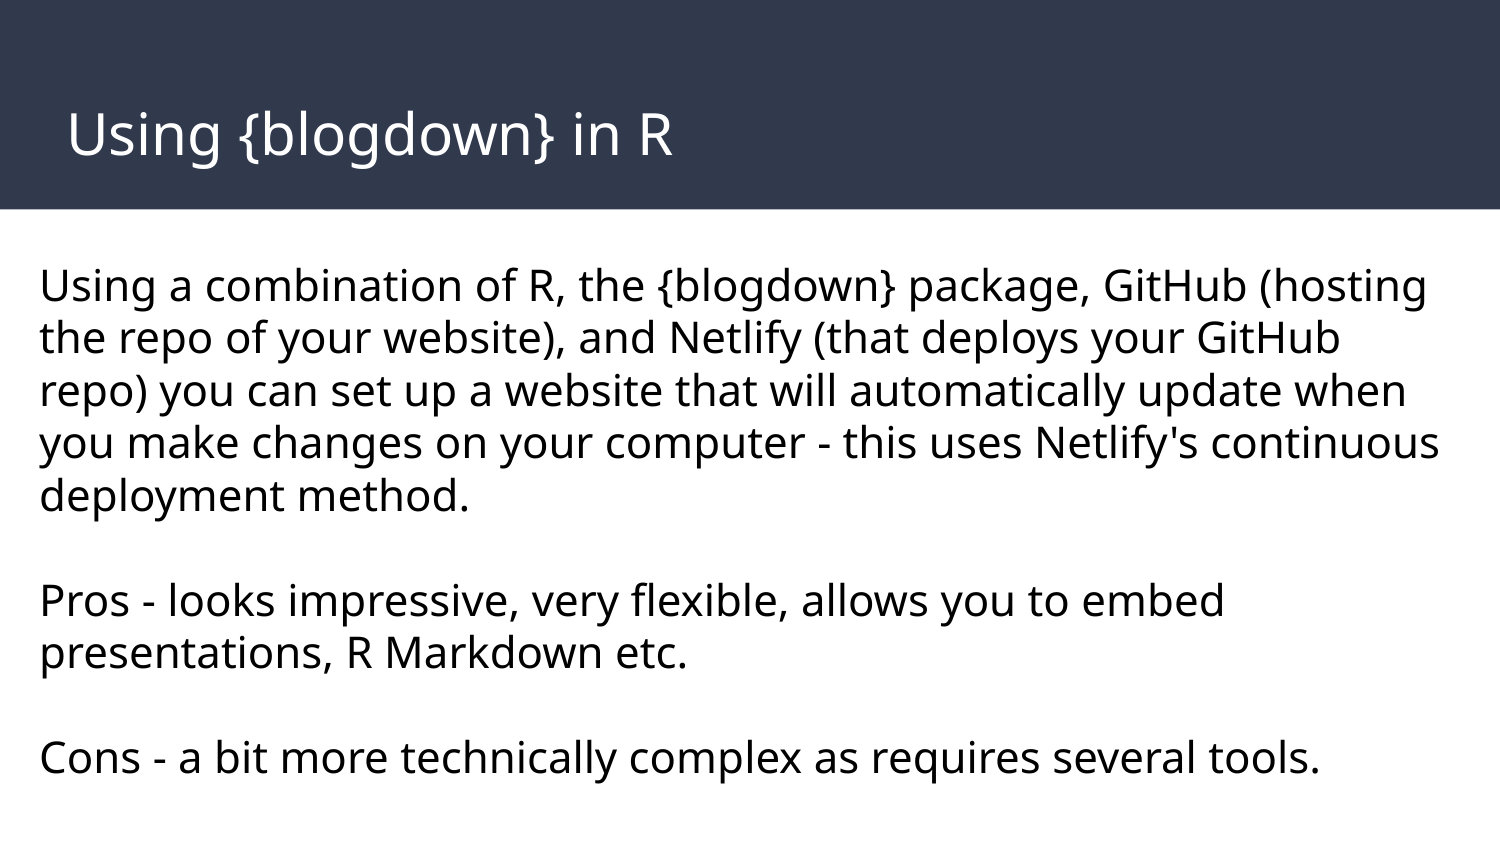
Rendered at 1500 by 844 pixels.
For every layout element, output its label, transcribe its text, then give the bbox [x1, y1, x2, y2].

text_box Using a combination of R, the {blogdown} package, GitHub (hosting the repo of your website), and Netlify (that deploys your GitHub repo) you can set up a website that will automatically update when you make changes on your computer - this uses Netlify's continuous deployment method. Pros - looks impressive, very flexible, allows you to embed presentations, R Markdown etc. Cons - a bit more technically complex as requires several tools. [24, 242, 1470, 816]
title Using {blogdown} in R [51, 82, 1449, 185]
